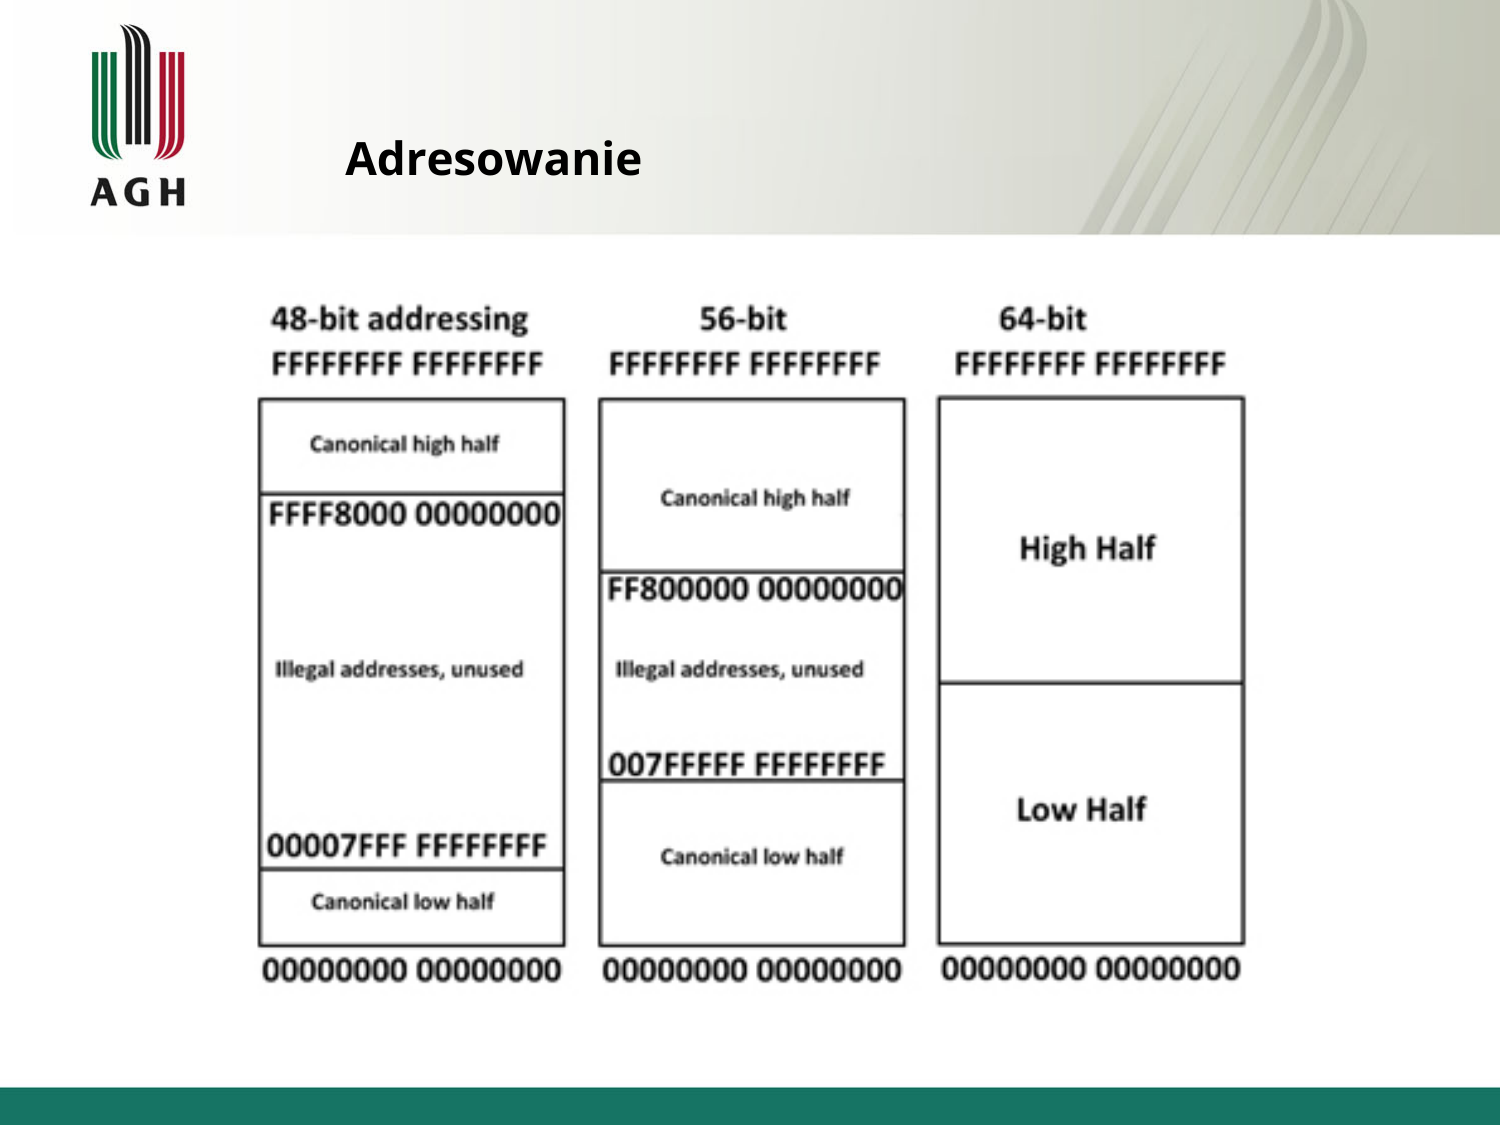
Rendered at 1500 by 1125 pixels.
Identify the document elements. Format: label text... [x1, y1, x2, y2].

title Adresowanie [330, 94, 1312, 221]
picture [0, 0, 1500, 1125]
